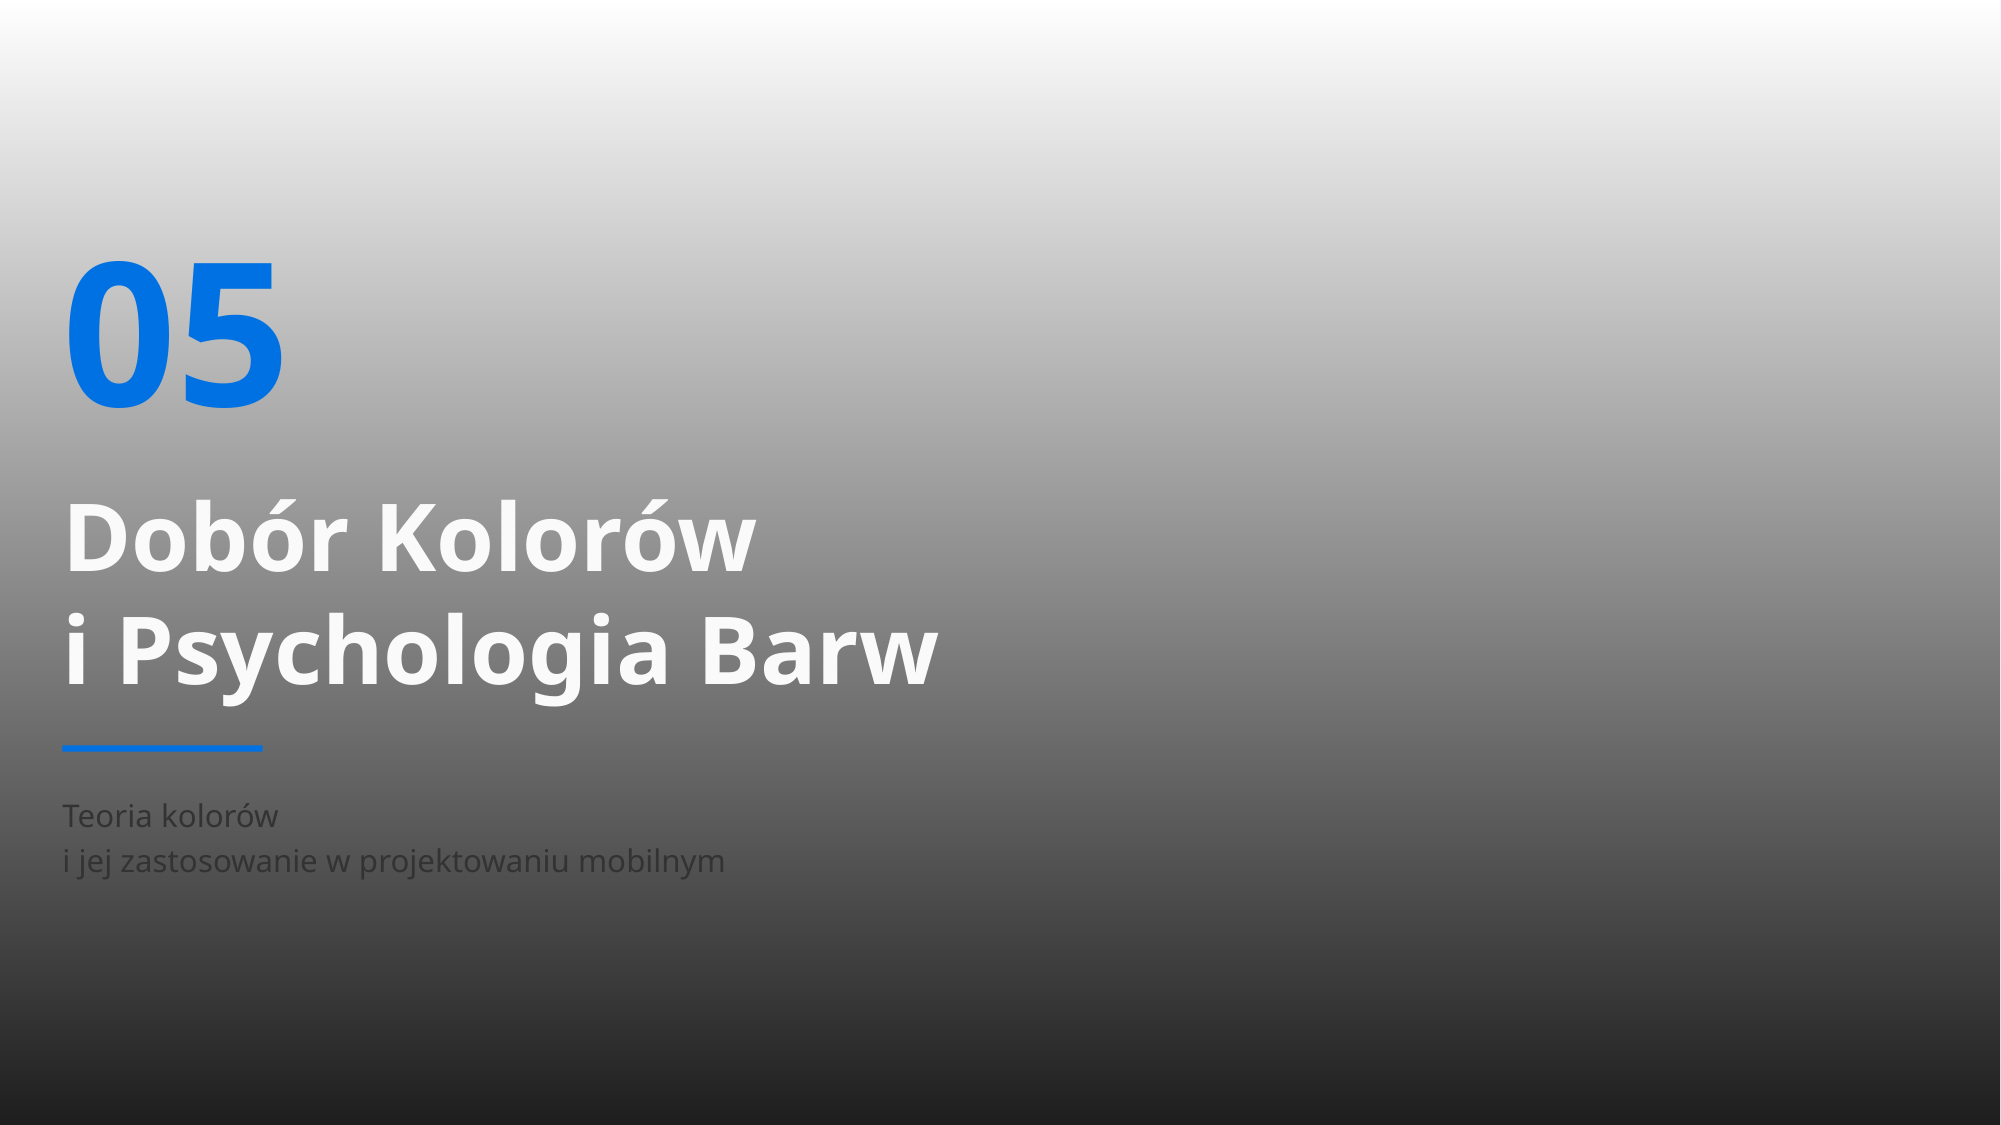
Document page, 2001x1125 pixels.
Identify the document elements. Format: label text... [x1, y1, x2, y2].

text_box Dobór Kolorów i Psychologia Barw [62, 473, 1984, 708]
text_box 05 [62, 248, 2000, 448]
text_box [0, 0, 2000, 1125]
text_box Teoria kolorów i jej zastosowanie w projektowaniu mobilnym [62, 789, 978, 877]
